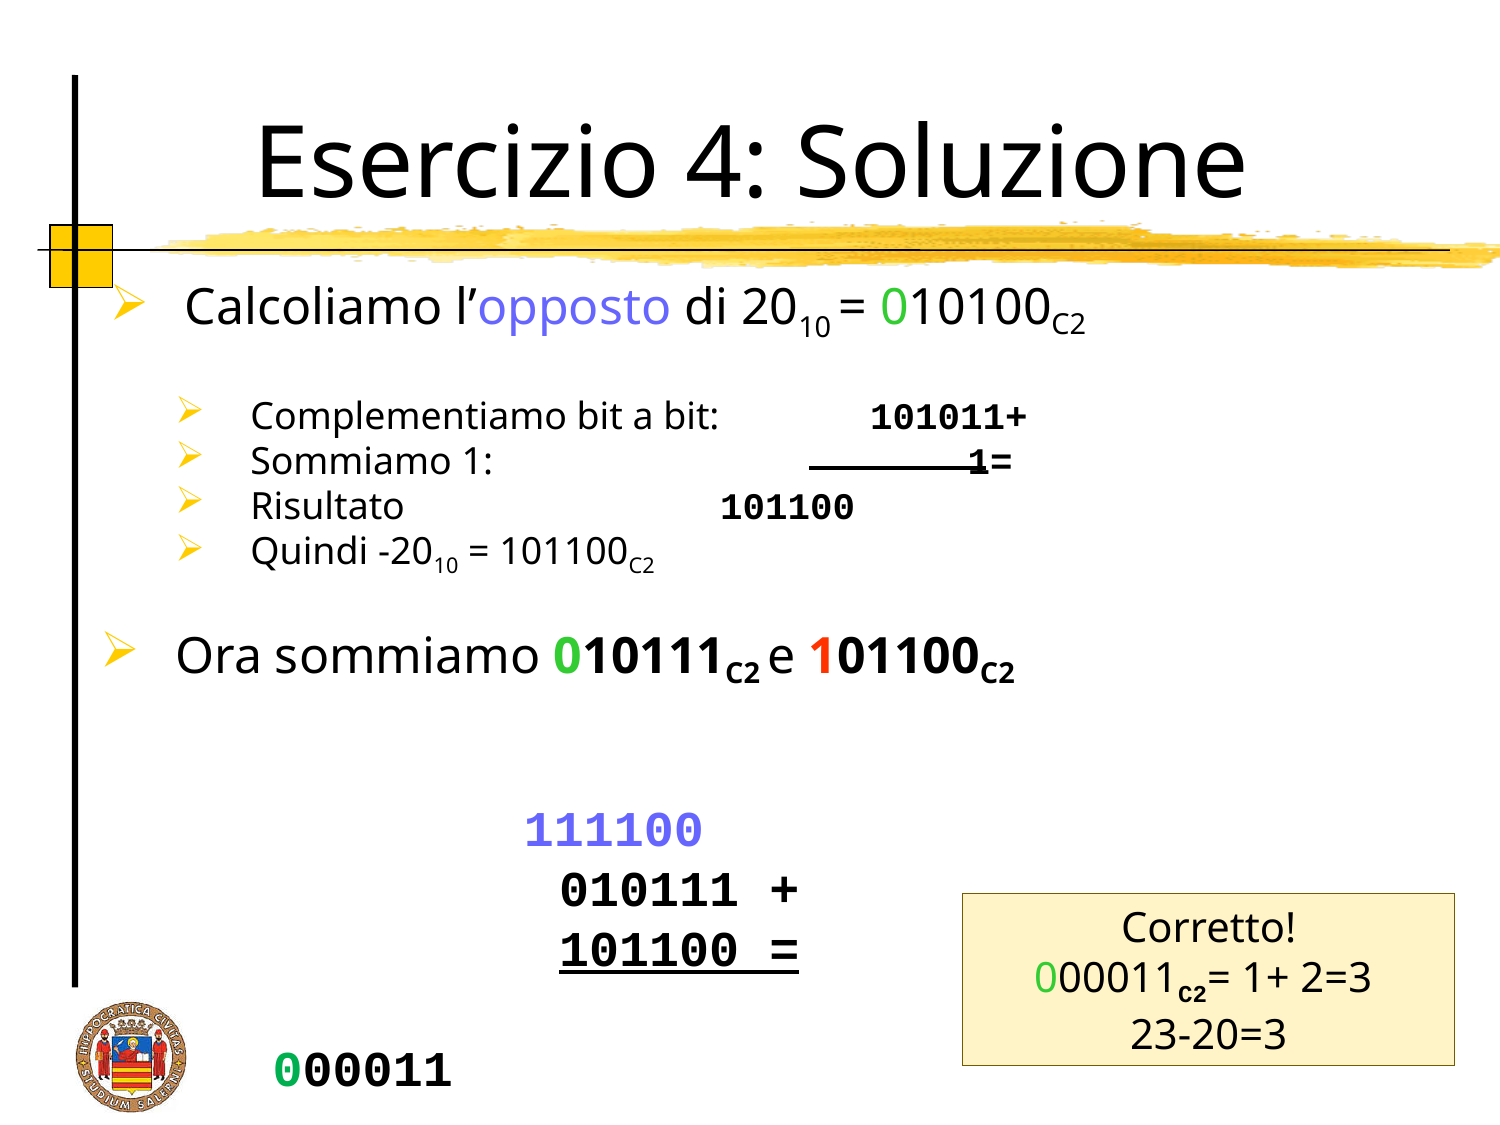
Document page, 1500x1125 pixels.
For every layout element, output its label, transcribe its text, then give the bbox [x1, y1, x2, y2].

text_box Corretto! 000011C2= 1+ 2=3 23-20=3 [962, 893, 1455, 1066]
picture [150, 215, 1500, 267]
title Esercizio 4: Soluzione [66, 37, 1438, 225]
text_box 111100 010111 + 101100 = 000011 [182, 668, 814, 1104]
picture [75, 999, 187, 1113]
text_box Calcoliamo l’opposto di 2010 = 010100C2 Complementiamo bit a bit: 101011+ Sommiamo 1: 1= Risultato 101100 Quindi -2010 = 101100C2 Ora sommiamo 010111C2 e 101100C2 [29, 267, 1500, 791]
